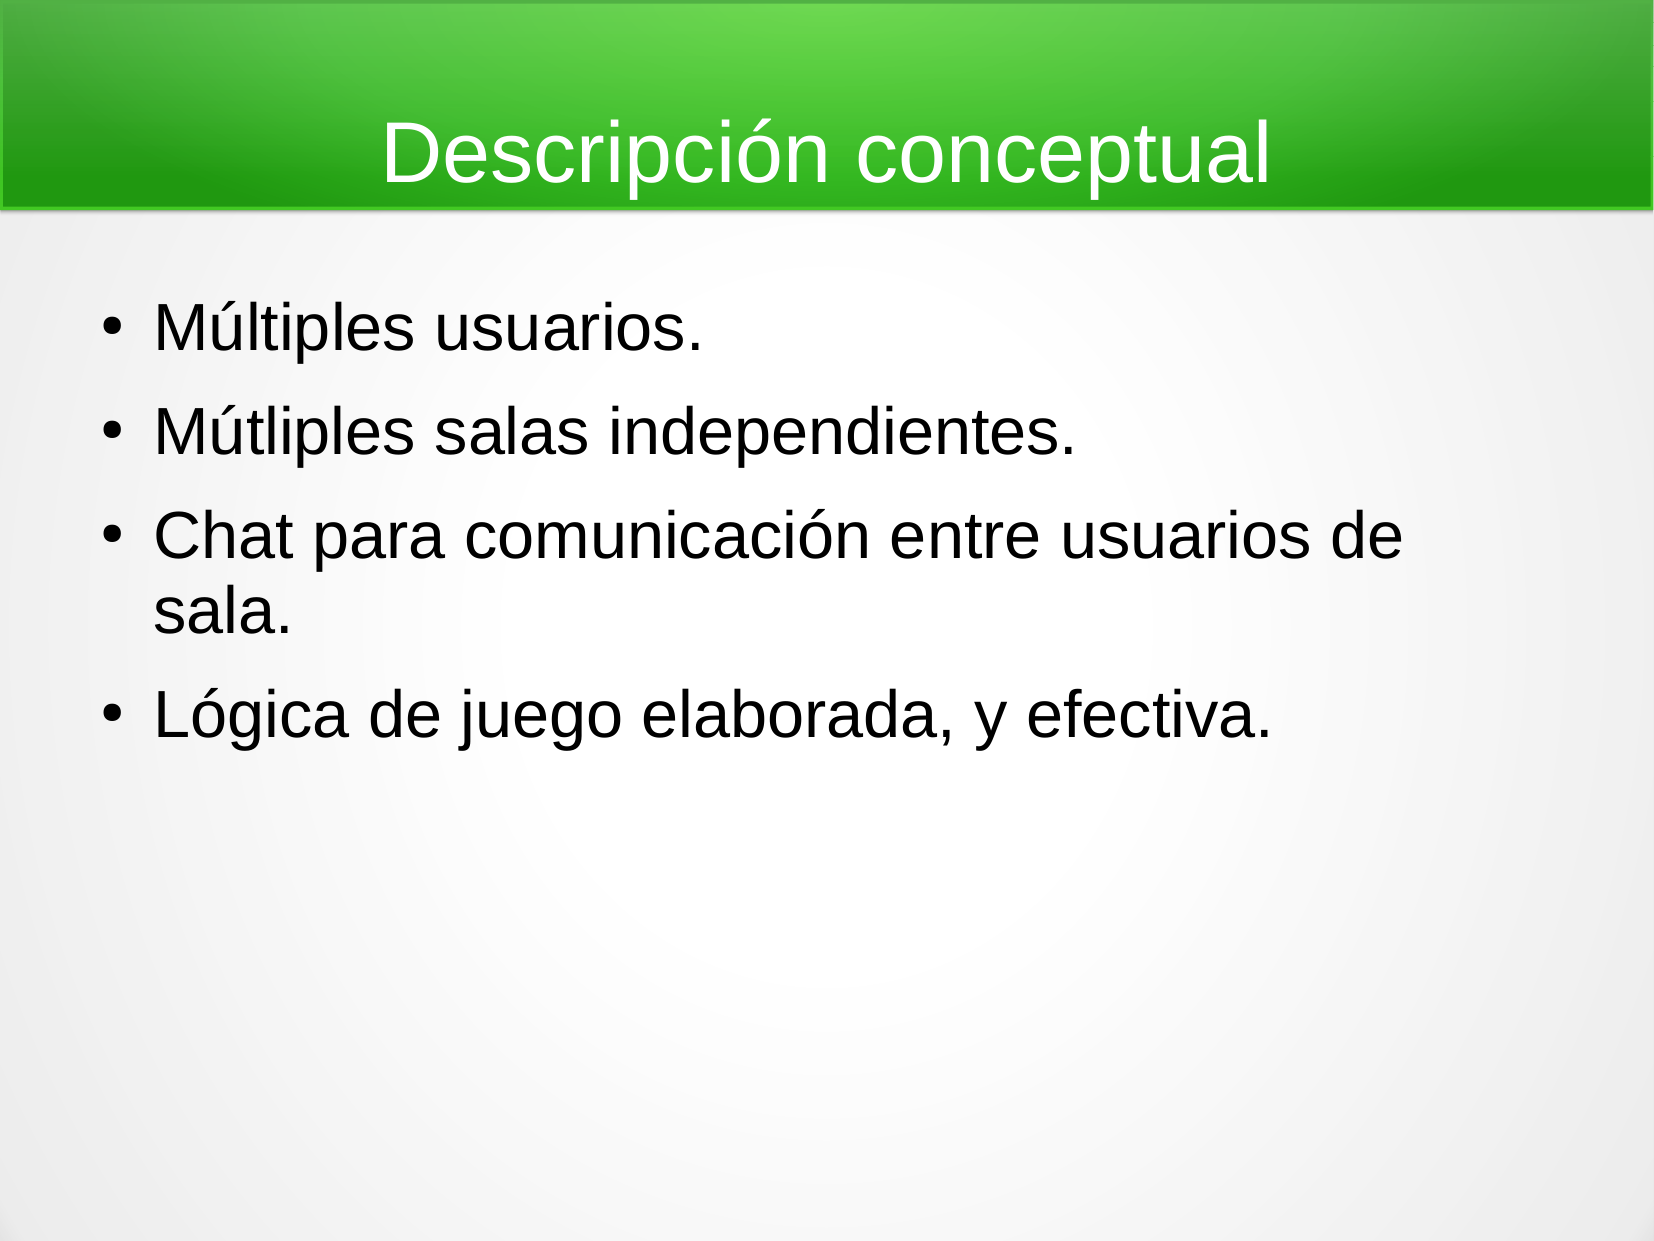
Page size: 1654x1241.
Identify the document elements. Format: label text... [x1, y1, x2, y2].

list Múltiples usuarios. Mútliples salas independientes. Chat para comunicación entre usuarios de sala. Lógica de juego elaborada, y efectiva. [82, 290, 1538, 1010]
title Descripción conceptual [82, 49, 1571, 257]
